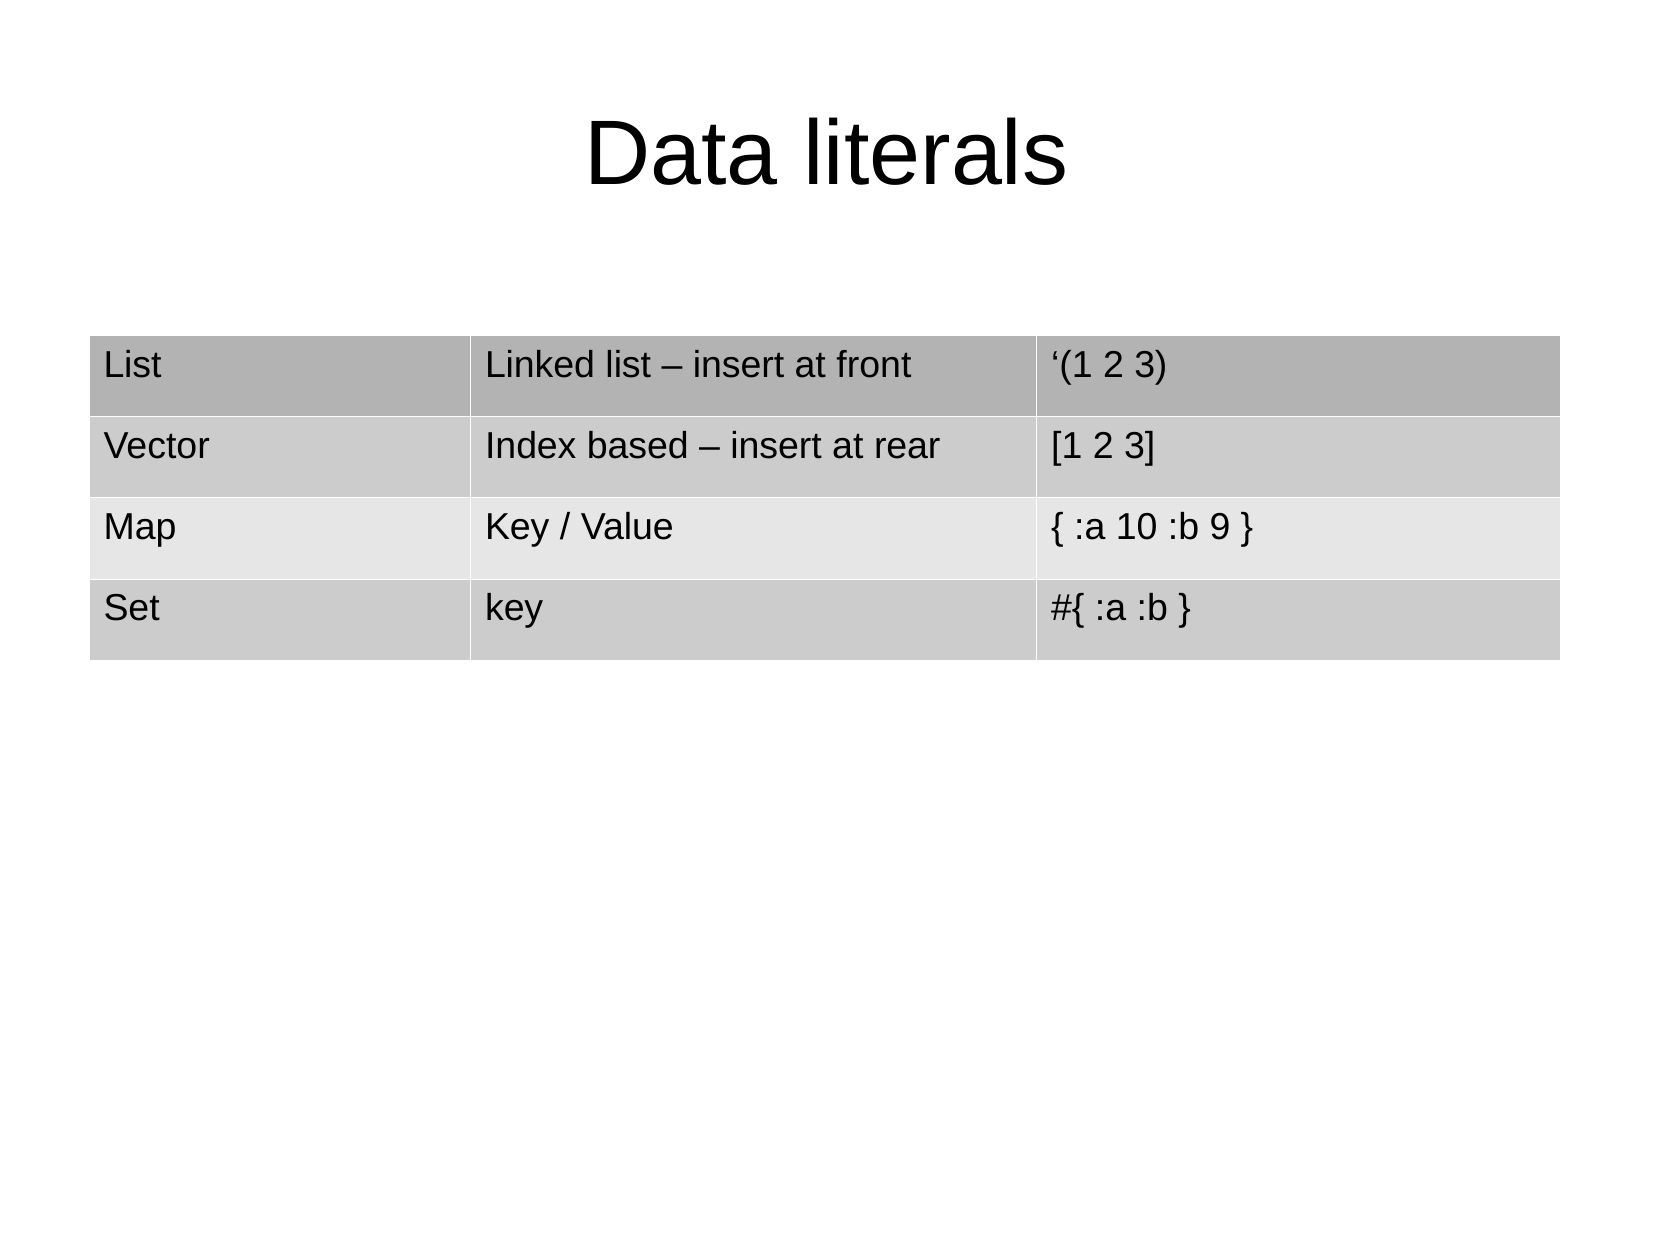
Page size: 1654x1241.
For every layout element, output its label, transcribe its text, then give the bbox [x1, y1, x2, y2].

table_cell key [471, 580, 1036, 660]
title Data literals [82, 49, 1571, 257]
table_cell Index based – insert at rear [471, 417, 1036, 497]
table_cell Key / Value [471, 498, 1036, 579]
table_cell Vector [90, 417, 470, 497]
table_cell { :a 10 :b 9 } [1037, 498, 1560, 579]
table_cell Set [90, 580, 470, 660]
table_header ‘(1 2 3) [1037, 336, 1560, 416]
table_header List [90, 336, 470, 416]
table_header Linked list – insert at front [471, 336, 1036, 416]
table_cell [1 2 3] [1037, 417, 1560, 497]
table_cell Map [90, 498, 470, 579]
table_cell #{ :a :b } [1037, 580, 1560, 660]
